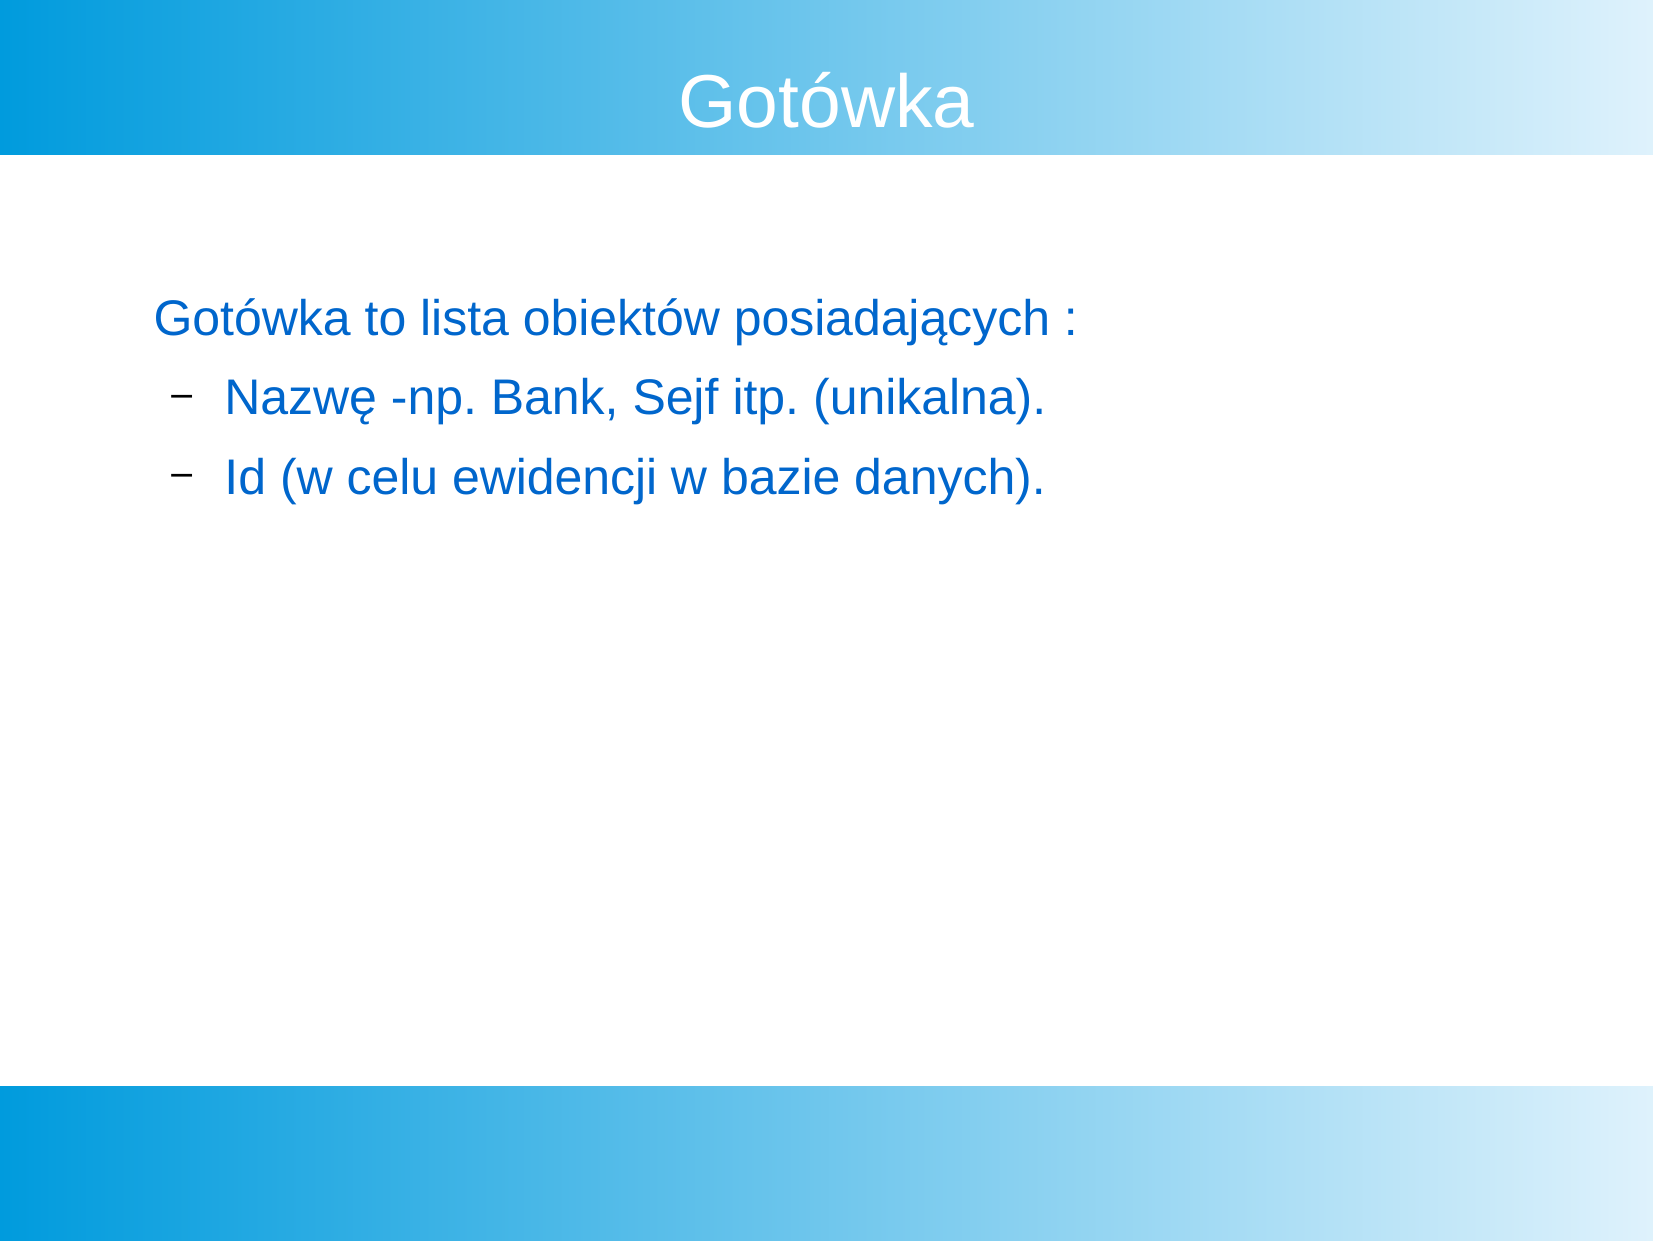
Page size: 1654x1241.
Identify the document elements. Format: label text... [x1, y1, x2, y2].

list Gotówka to lista obiektów posiadających : Nazwę -np. Bank, Sejf itp. (unikalna). Id (w celu ewidencji w bazie danych). [82, 290, 1571, 1010]
title Gotówka [82, 49, 1571, 155]
